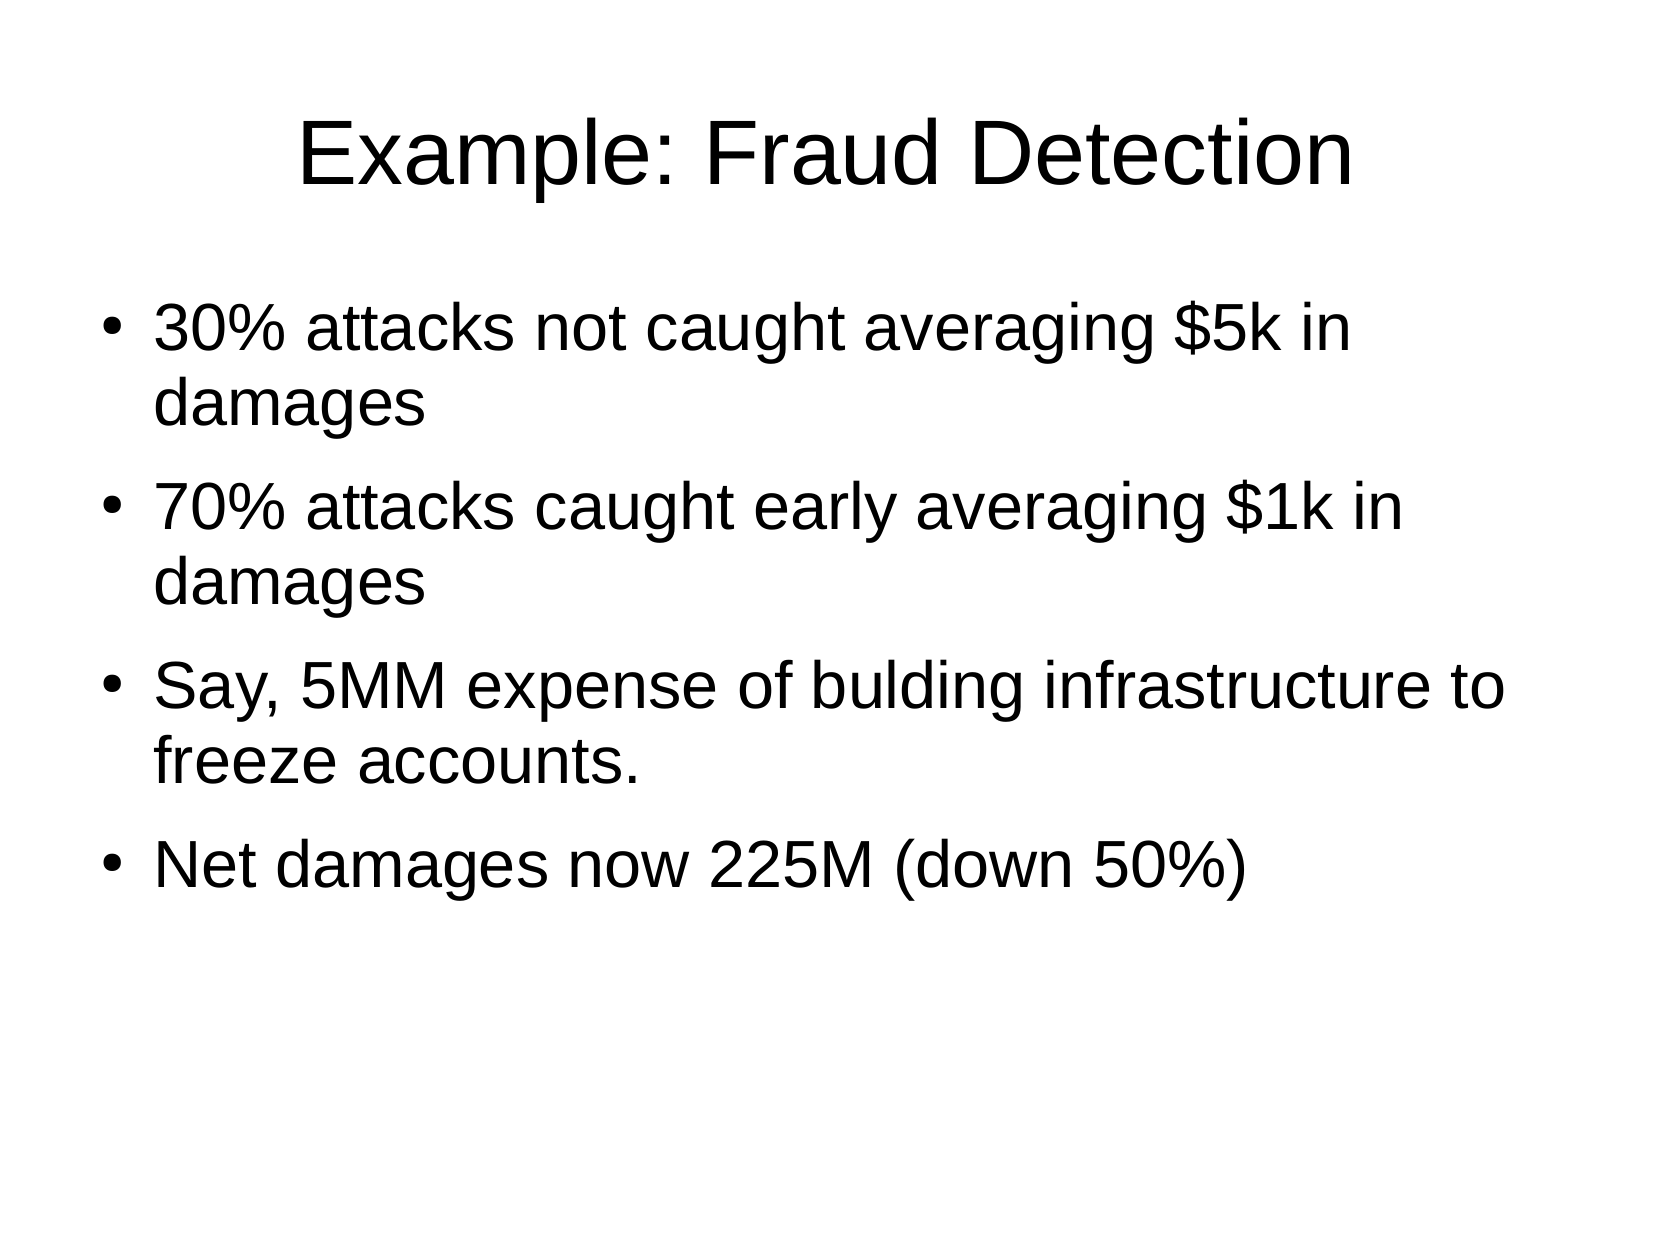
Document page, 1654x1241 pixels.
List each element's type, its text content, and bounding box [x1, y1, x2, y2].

list 30% attacks not caught averaging $5k in damages 70% attacks caught early averaging $1k in damages Say, 5MM expense of bulding infrastructure to freeze accounts. Net damages now 225M (down 50%) [82, 290, 1571, 1010]
title Example: Fraud Detection [82, 49, 1571, 257]
